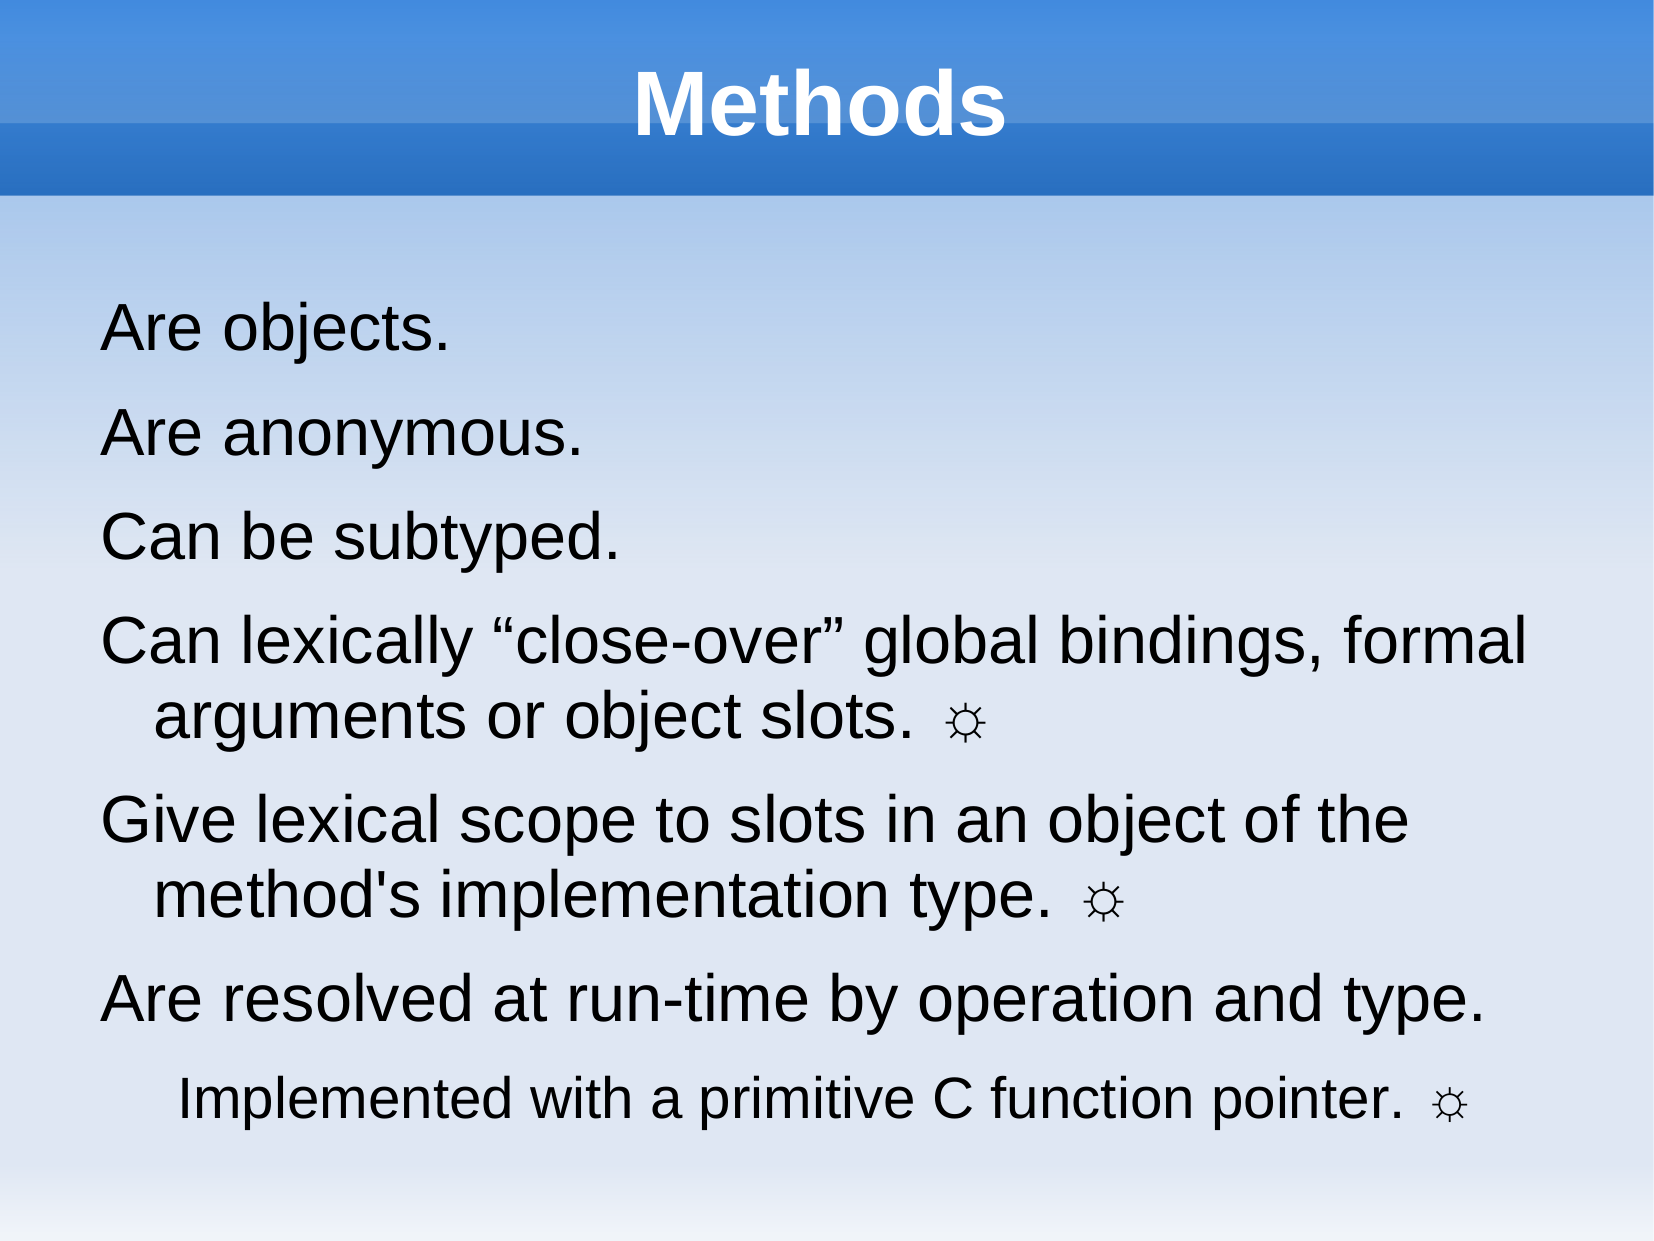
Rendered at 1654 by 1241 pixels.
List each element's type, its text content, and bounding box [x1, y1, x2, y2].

list Are objects. Are anonymous. Can be subtyped. Can lexically “close-over” global bindings, formal arguments or object slots. ☼ Give lexical scope to slots in an object of the method's implementation type. ☼ Are resolved at run-time by operation and type. Implemented with a primitive C function pointer. ☼ [82, 290, 1571, 1131]
picture [0, 0, 1654, 1241]
title Methods [76, 7, 1565, 200]
